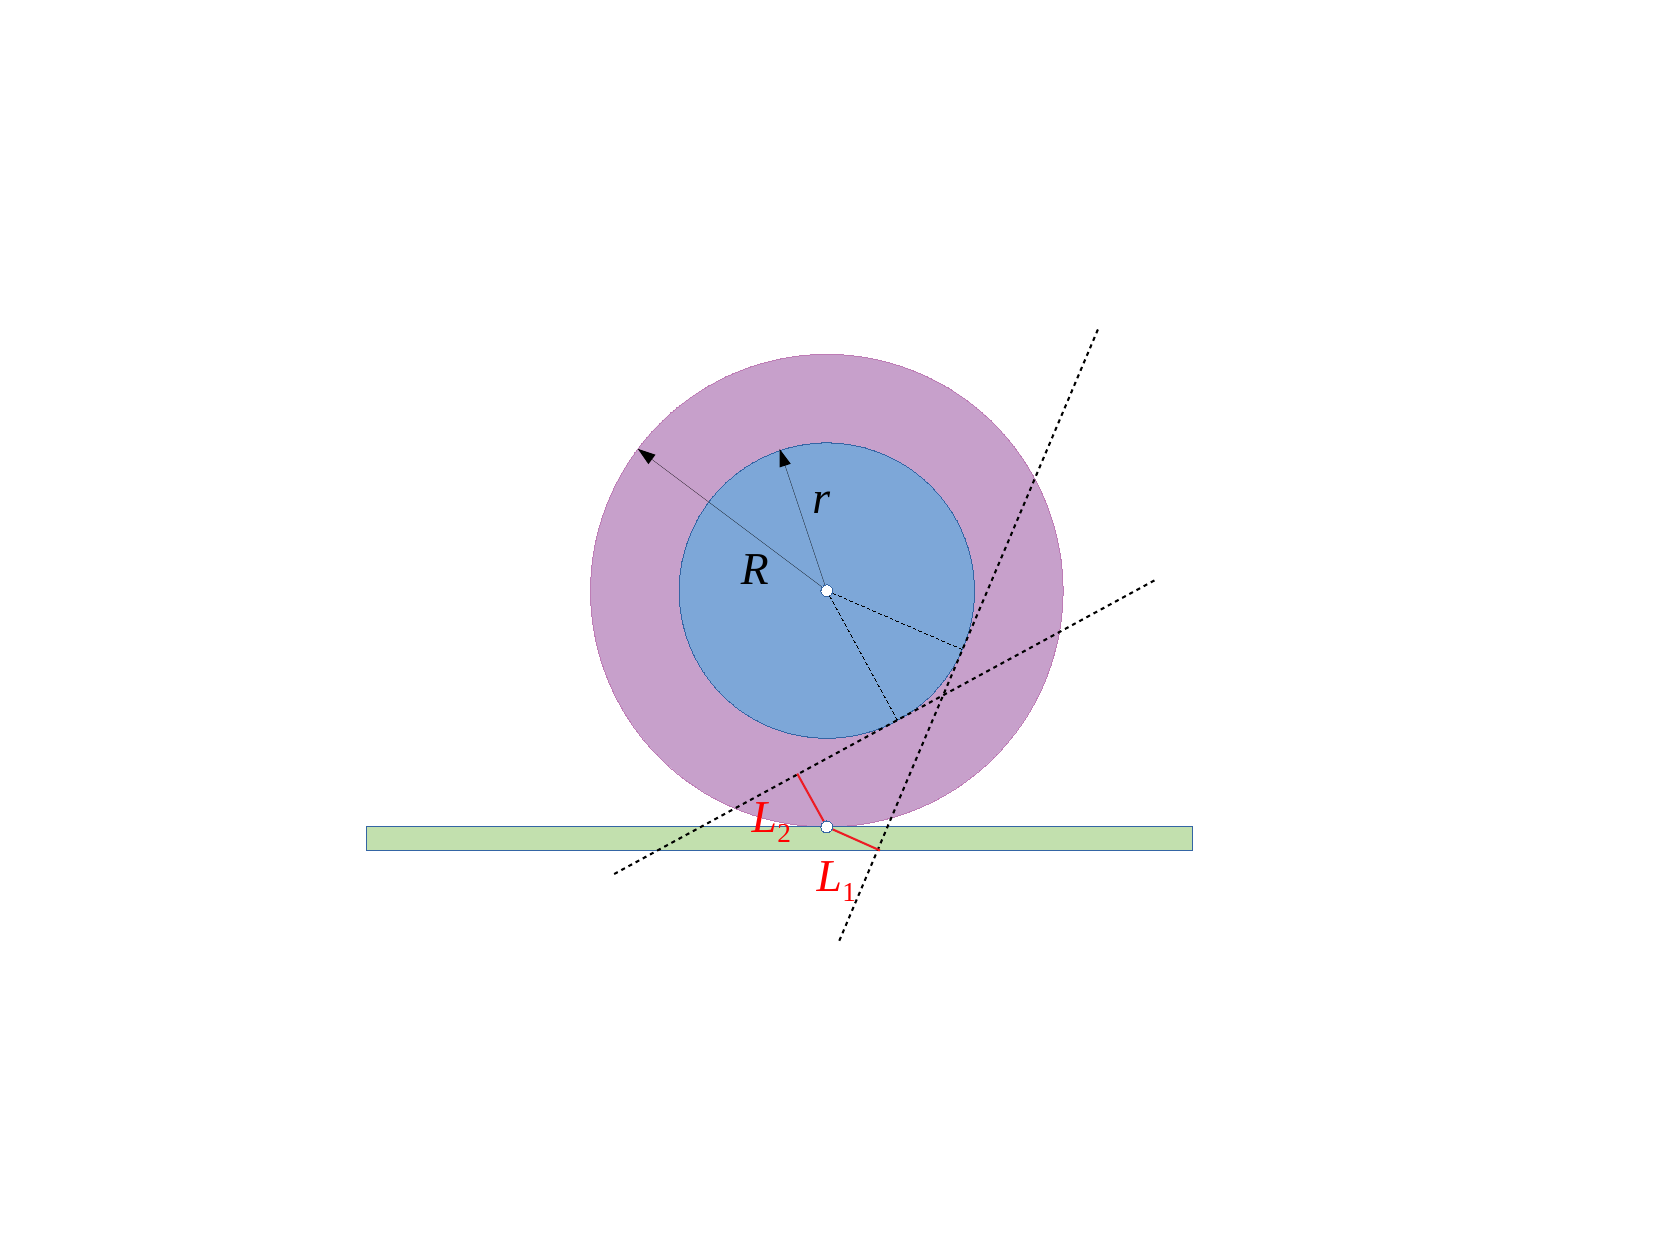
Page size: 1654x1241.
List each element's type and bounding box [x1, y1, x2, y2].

text_box [366, 354, 1193, 851]
chart [806, 472, 840, 523]
chart [732, 543, 777, 594]
chart [743, 791, 798, 849]
chart [808, 850, 863, 908]
